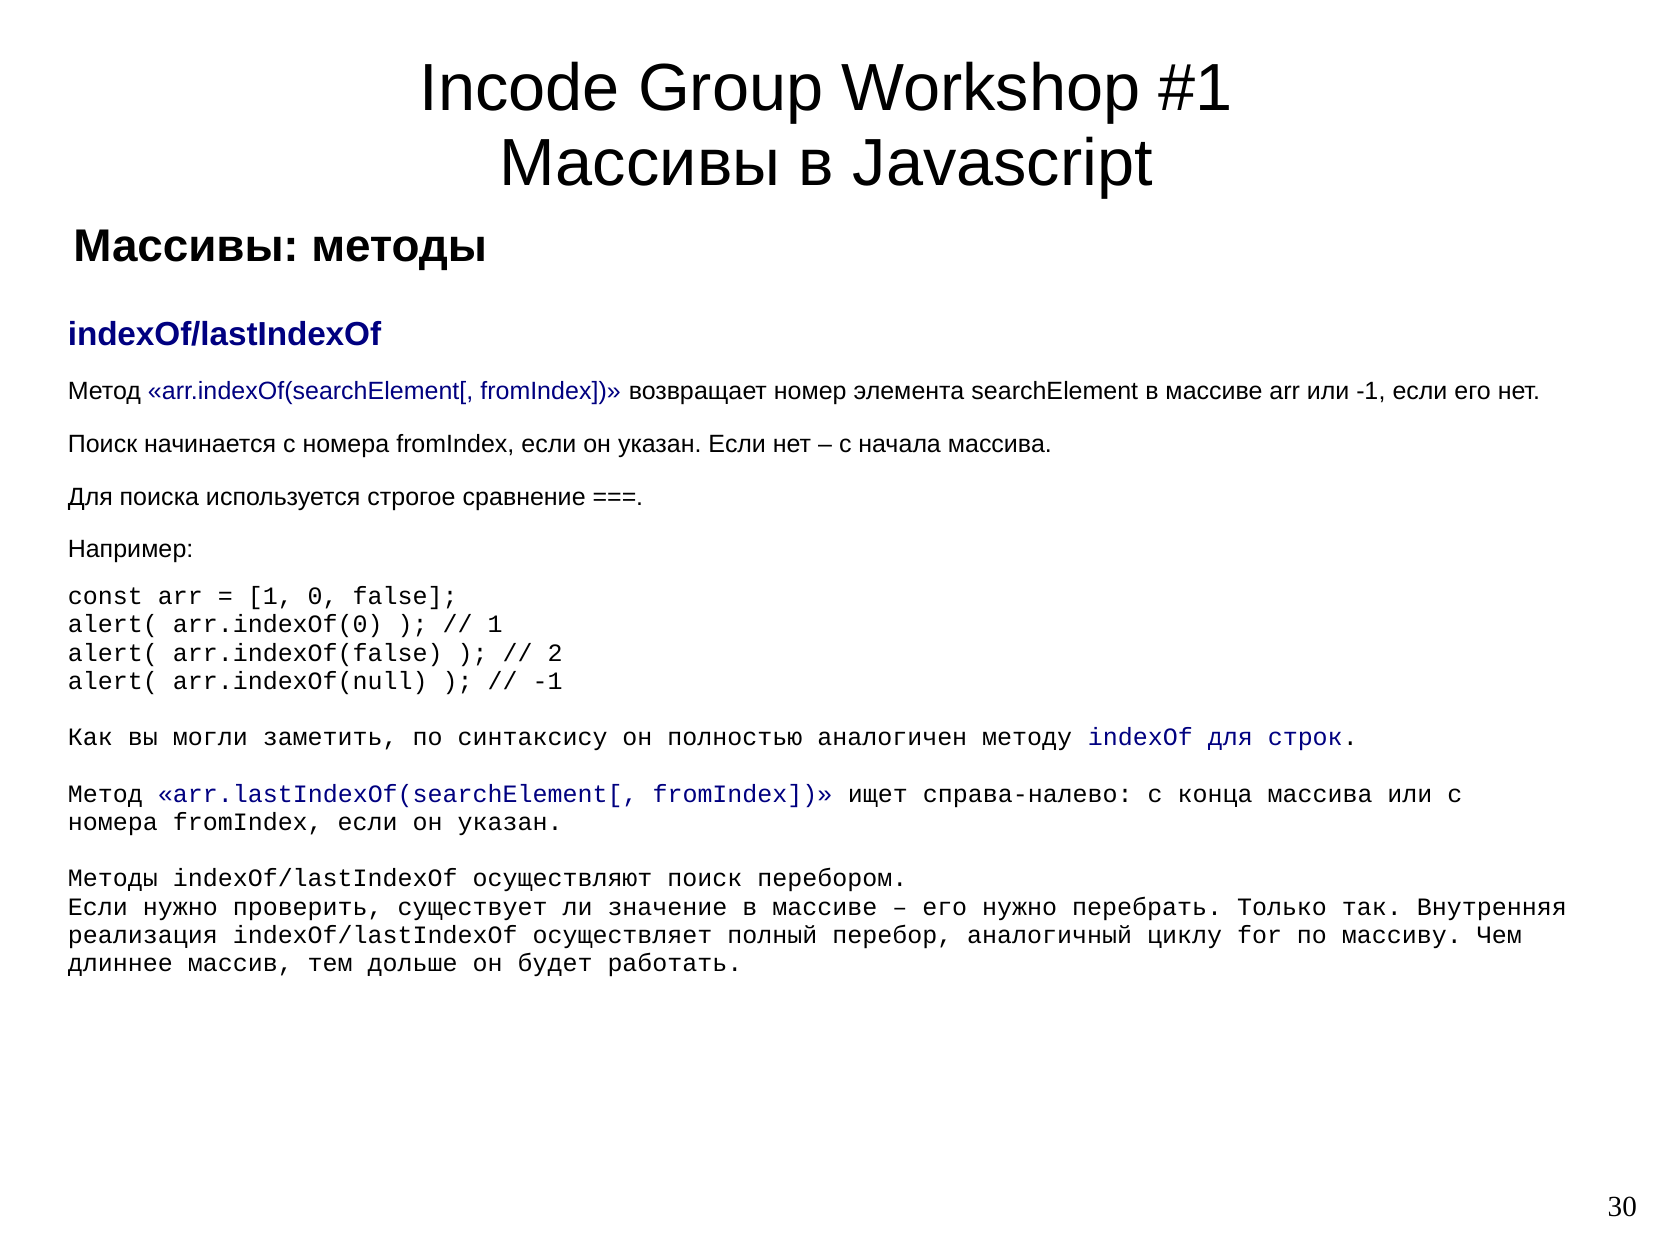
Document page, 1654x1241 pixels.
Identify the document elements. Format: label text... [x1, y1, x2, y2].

text_box Массивы: методы [58, 212, 1571, 307]
text_box indexOf/lastIndexOf Метод «arr.indexOf(searchElement[, fromIndex])» возвращает номер элемента searchElement в массиве arr или -1, если его нет. Поиск начинается с номера fromIndex, если он указан. Если нет – с начала массива. Для поиска используется строгое сравнение ===. Например: const arr = [1, 0, false]; alert( arr.indexOf(0) ); // 1 alert( arr.indexOf(false) ); // 2 alert( arr.indexOf(null) ); // -1 Как вы могли заметить, по синтаксису он полностью аналогичен методу indexOf для строк. Метод «arr.lastIndexOf(searchElement[, fromIndex])» ищет справа-налево: с конца массива или с номера fromIndex, если он указан. Методы indexOf/lastIndexOf осуществляют поиск перебором. Если нужно проверить, существует ли значение в массиве – его нужно перебрать. Только так. Внутренняя реализация indexOf/lastIndexOf осуществляет полный перебор, аналогичный циклу for по массиву. Чем длиннее массив, тем дольше он будет работать. [53, 307, 1607, 1193]
title Incode Group Workshop #1 Массивы в Javascript [82, 49, 1571, 201]
